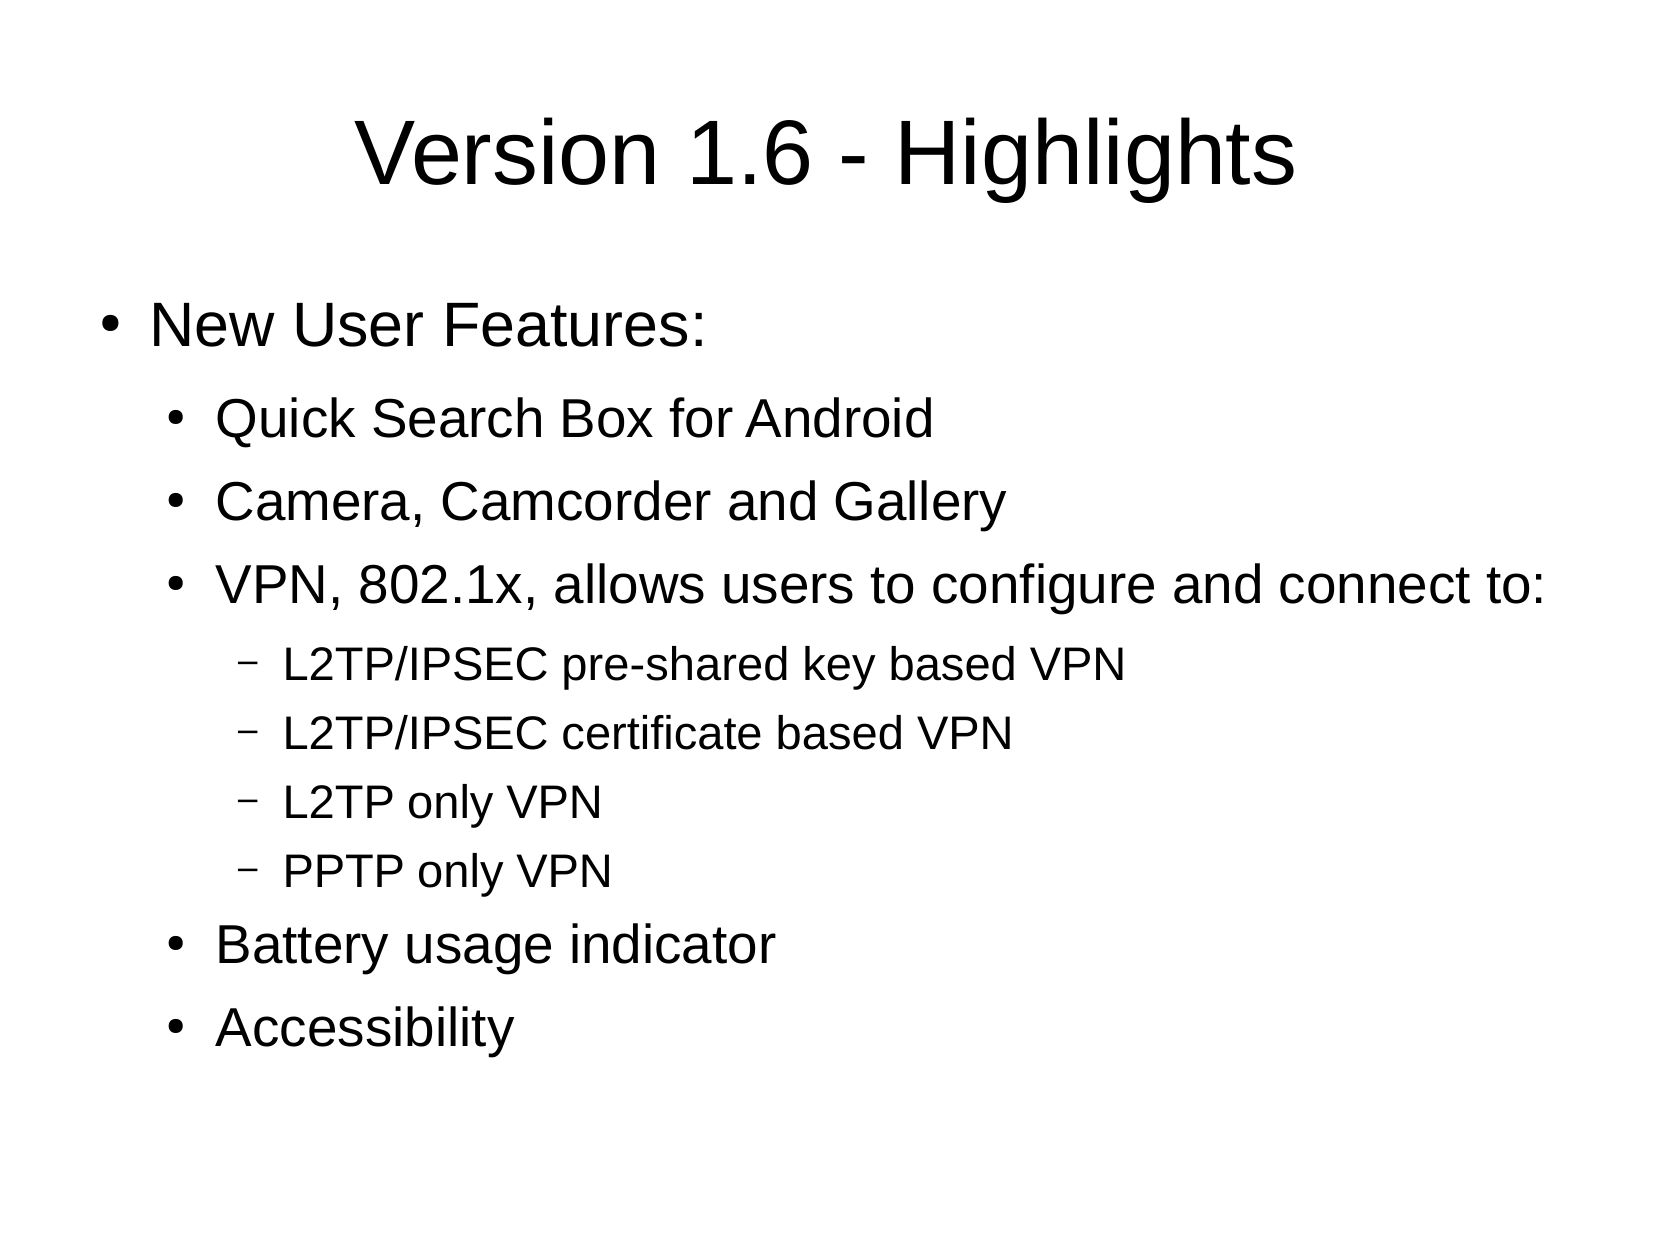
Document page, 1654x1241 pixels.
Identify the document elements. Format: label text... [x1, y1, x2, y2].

list New User Features: Quick Search Box for Android Camera, Camcorder and Gallery VPN, 802.1x, allows users to configure and connect to: L2TP/IPSEC pre-shared key based VPN L2TP/IPSEC certificate based VPN L2TP only VPN PPTP only VPN Battery usage indicator Accessibility [82, 290, 1571, 1109]
title Version 1.6 - Highlights [82, 49, 1571, 257]
